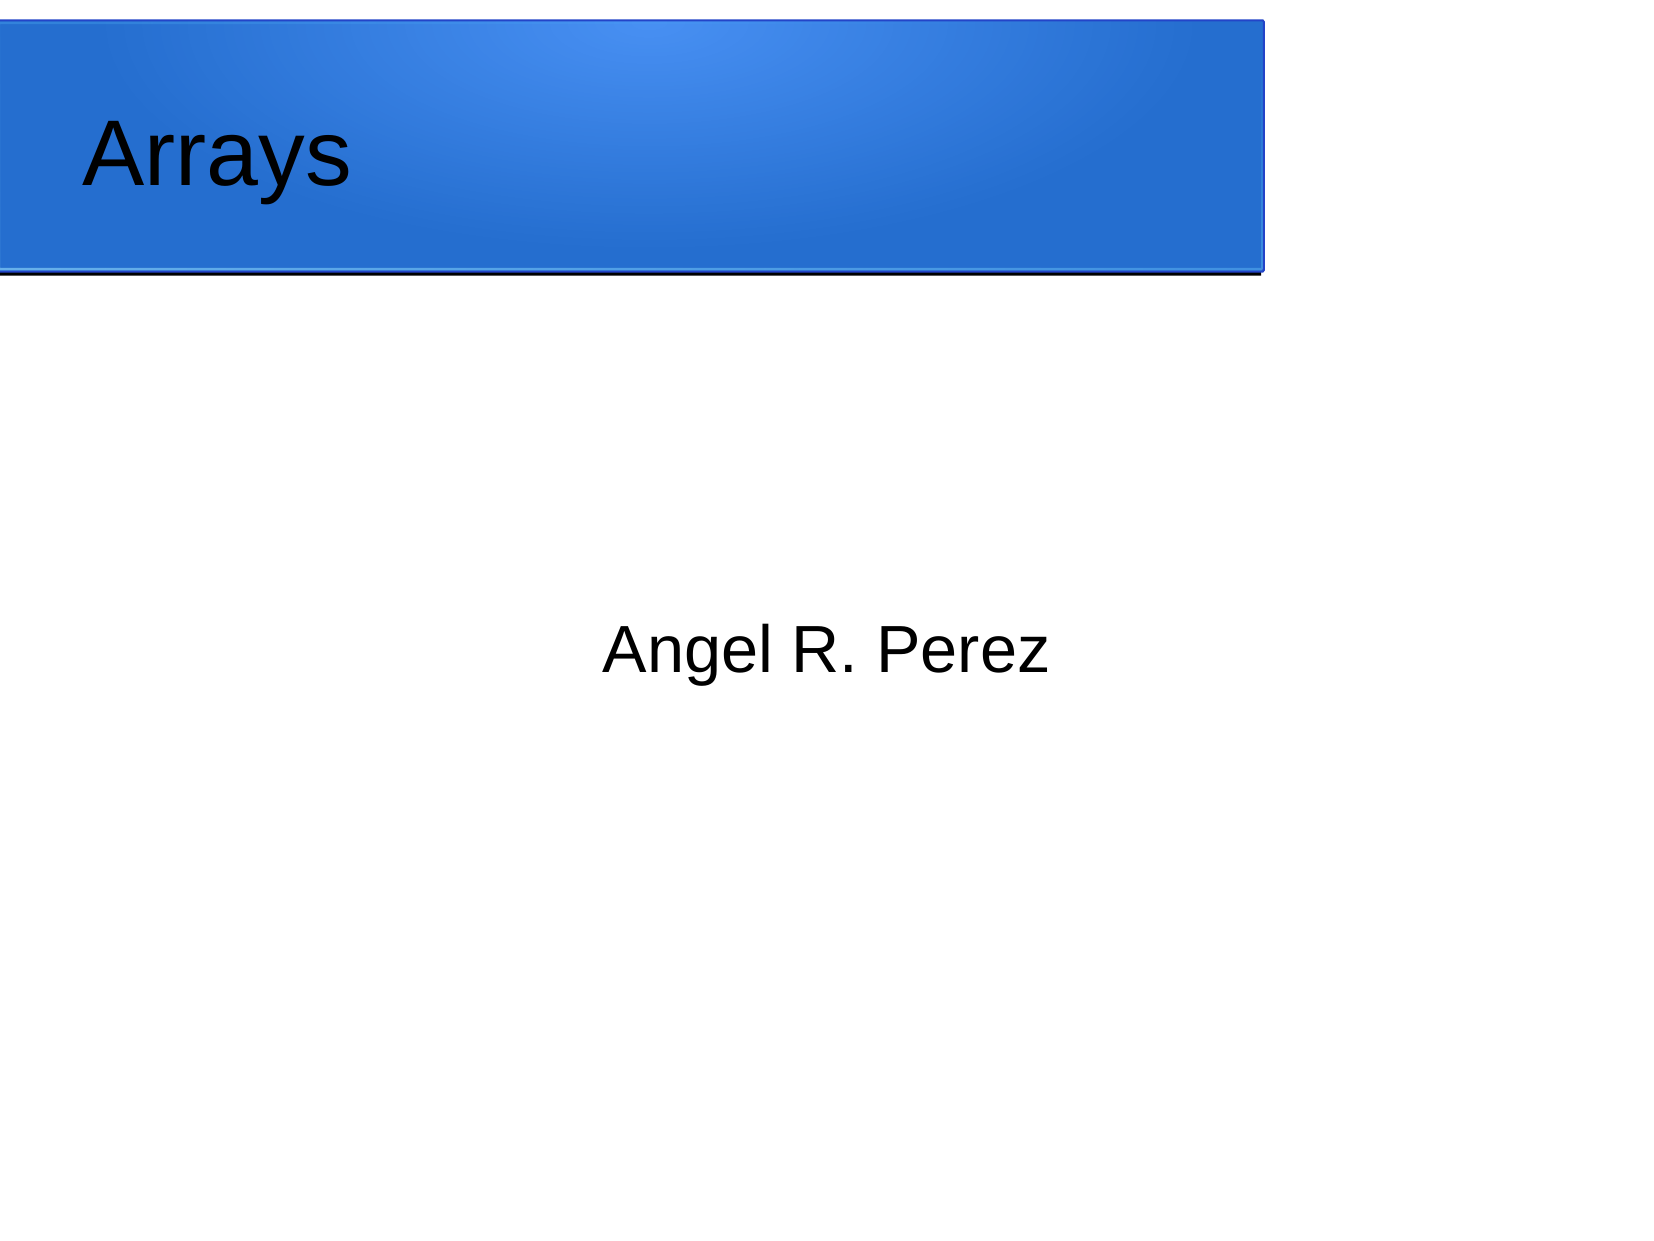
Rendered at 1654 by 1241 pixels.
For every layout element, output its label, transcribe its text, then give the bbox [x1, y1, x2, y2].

title Arrays [82, 49, 1571, 257]
subtitle Angel R. Perez [82, 290, 1571, 1010]
